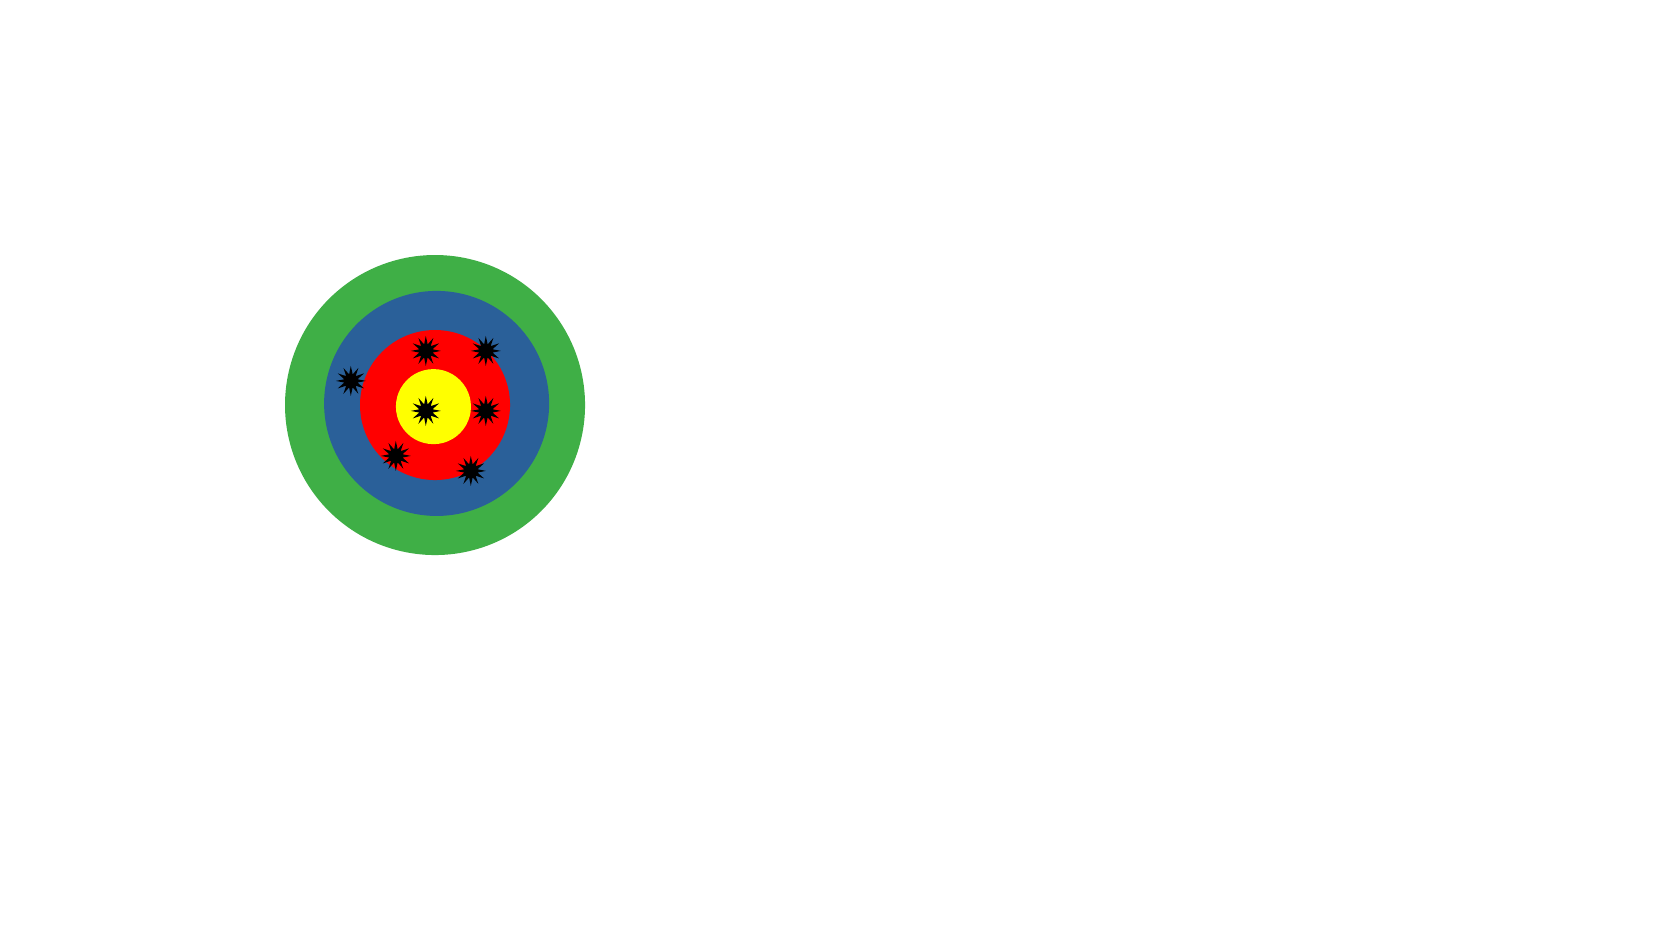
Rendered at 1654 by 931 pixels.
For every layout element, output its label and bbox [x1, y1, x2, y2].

text_box [285, 255, 586, 556]
